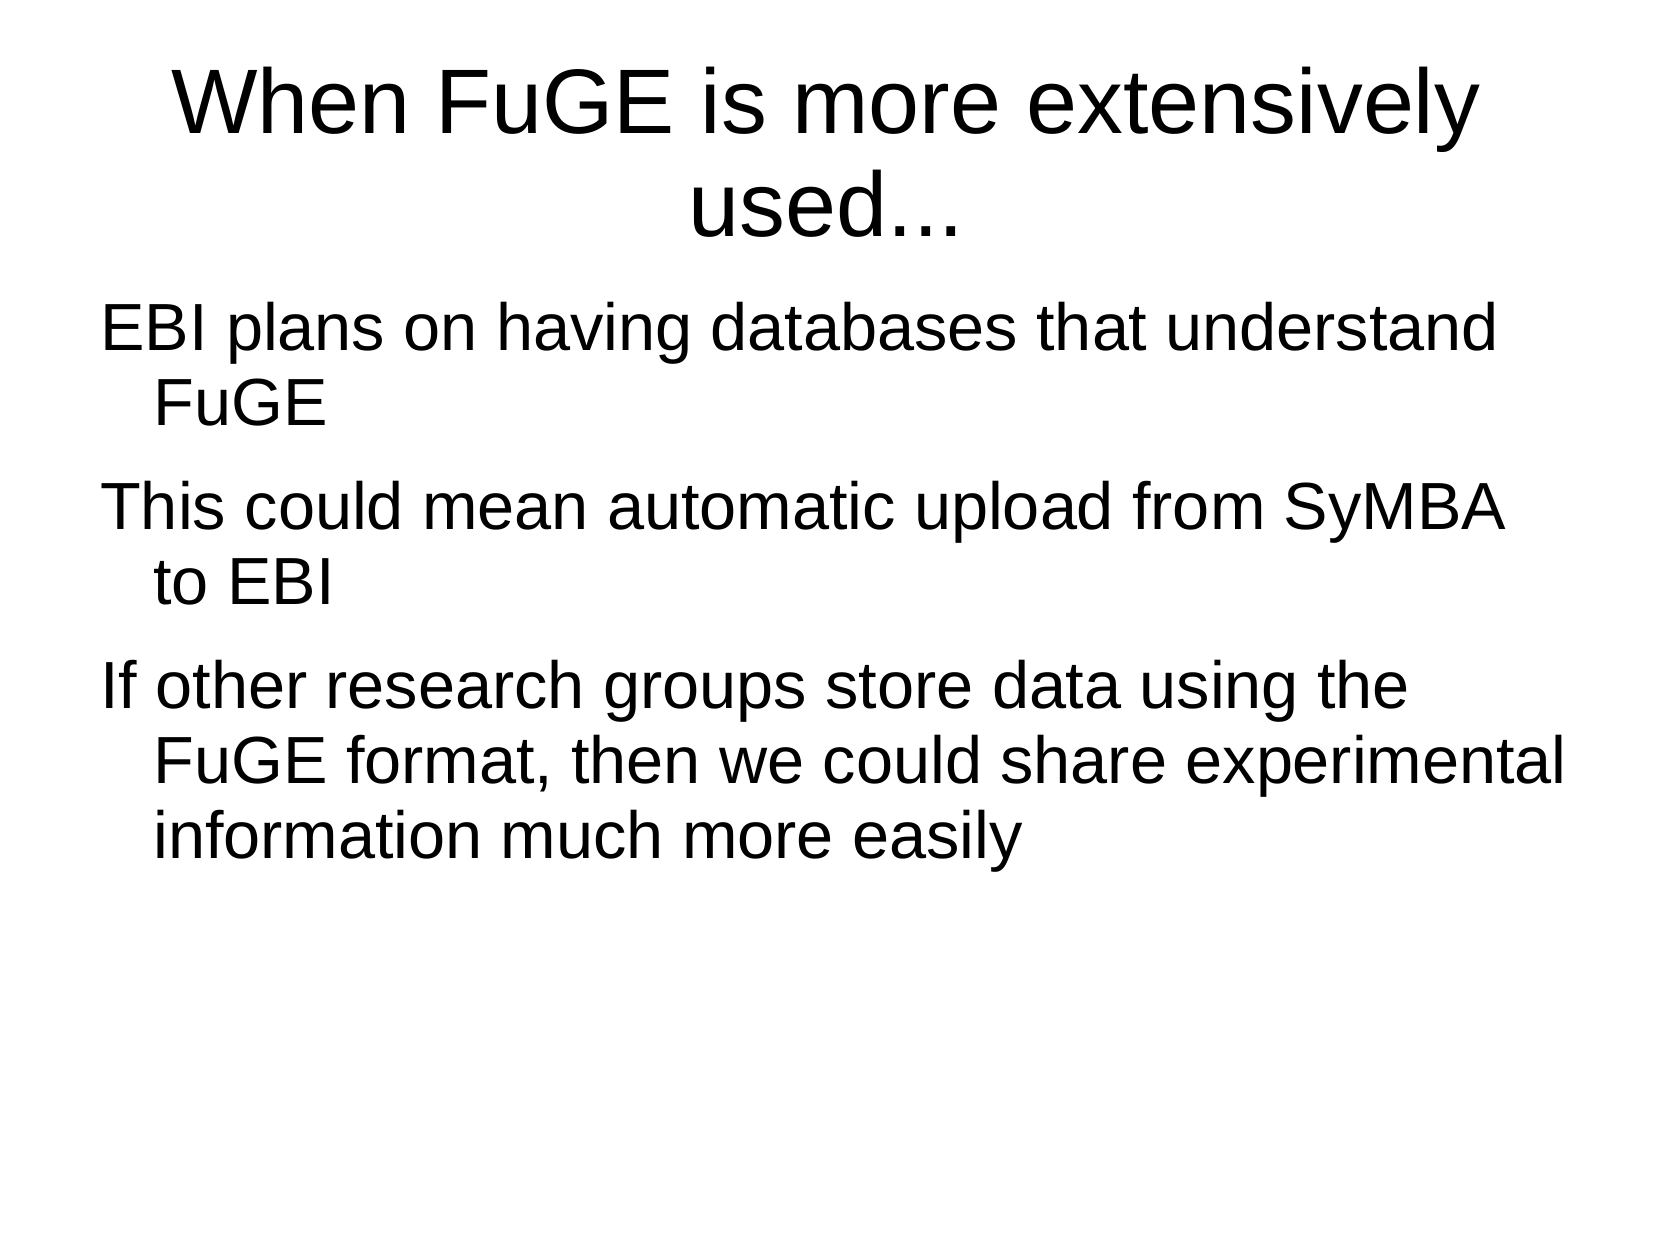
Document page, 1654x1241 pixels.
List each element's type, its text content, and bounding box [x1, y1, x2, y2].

title When FuGE is more extensively used... [82, 39, 1571, 267]
list EBI plans on having databases that understand FuGE This could mean automatic upload from SyMBA to EBI If other research groups store data using the FuGE format, then we could share experimental information much more easily [82, 290, 1571, 1094]
